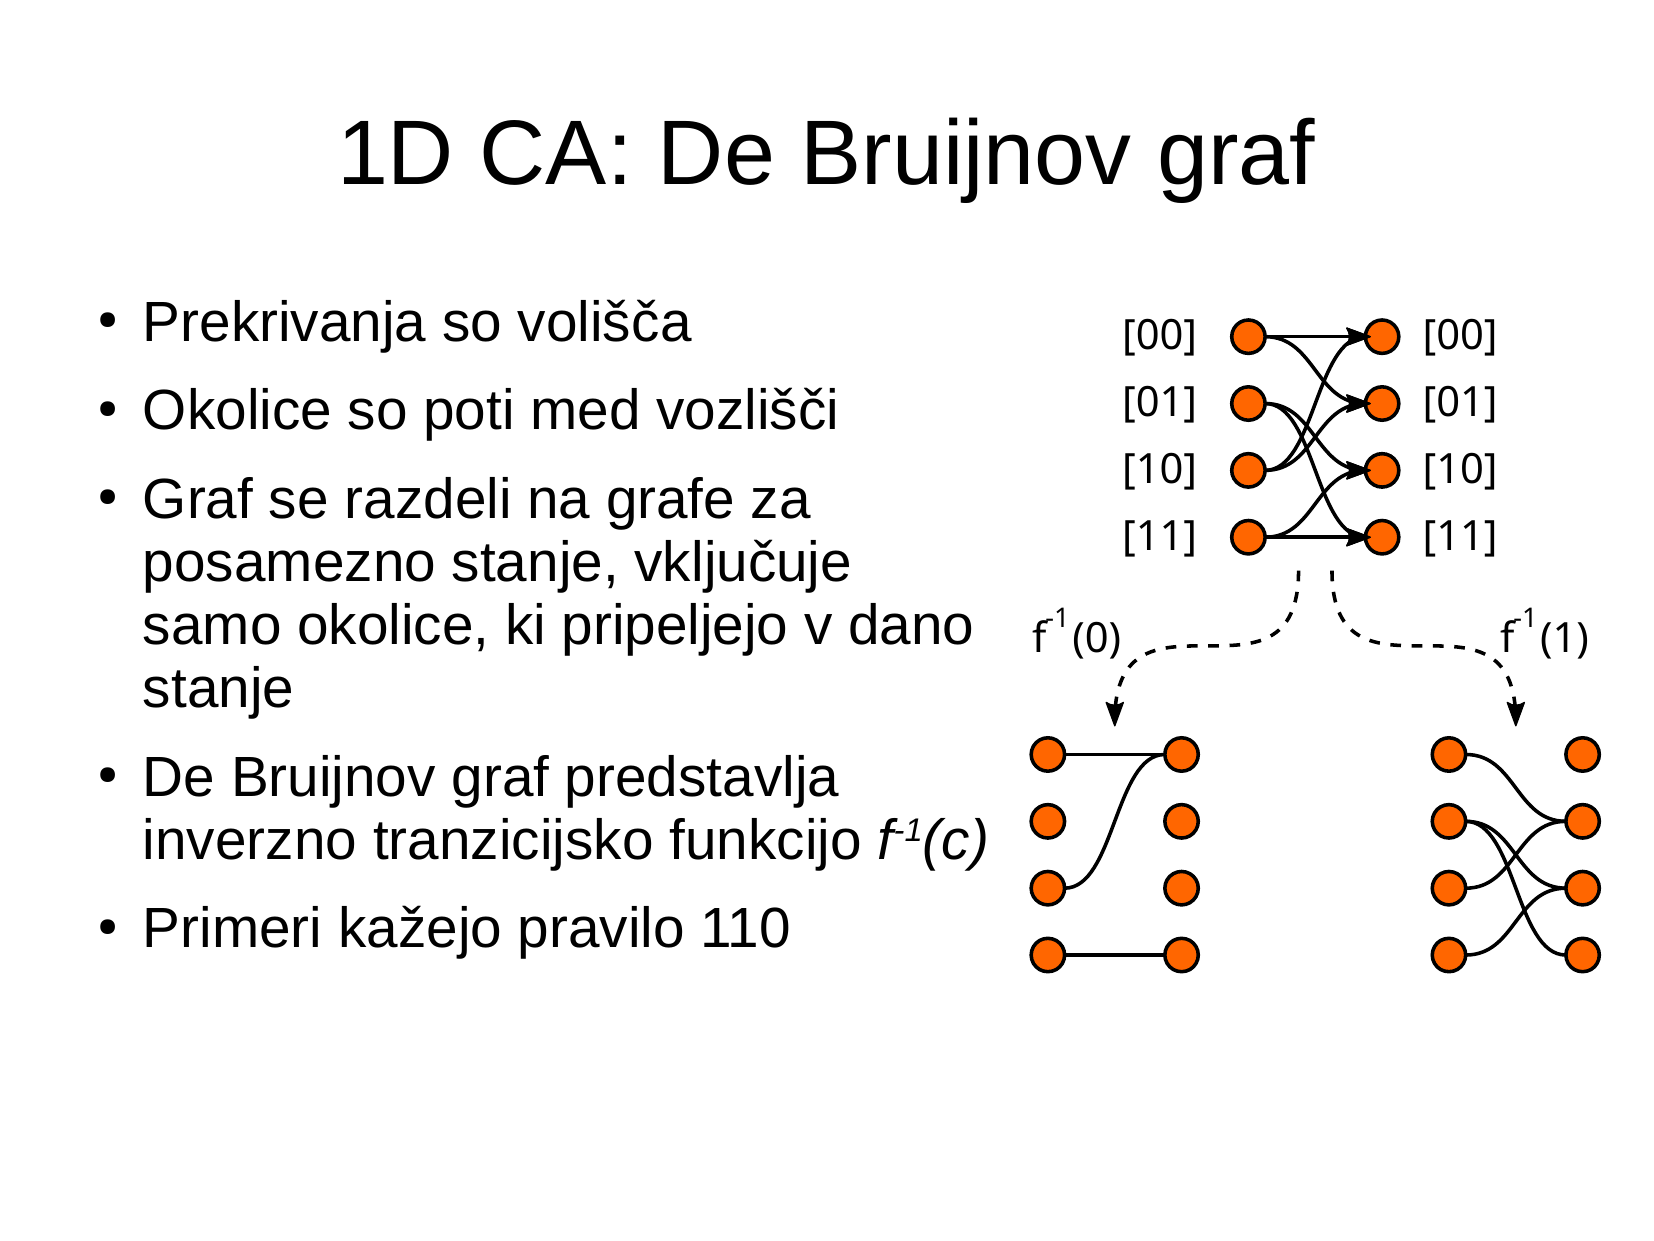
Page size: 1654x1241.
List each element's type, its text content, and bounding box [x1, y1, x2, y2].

picture [1012, 300, 1621, 991]
title 1D CA: De Bruijnov graf [82, 49, 1571, 257]
list Prekrivanja so volišča Okolice so poti med vozlišči Graf se razdeli na grafe za posamezno stanje, vključuje samo okolice, ki pripeljejo v dano stanje De Bruijnov graf predstavlja inverzno tranzicijsko funkcijo f-1(c) Primeri kažejo pravilo 110 [82, 290, 991, 1010]
